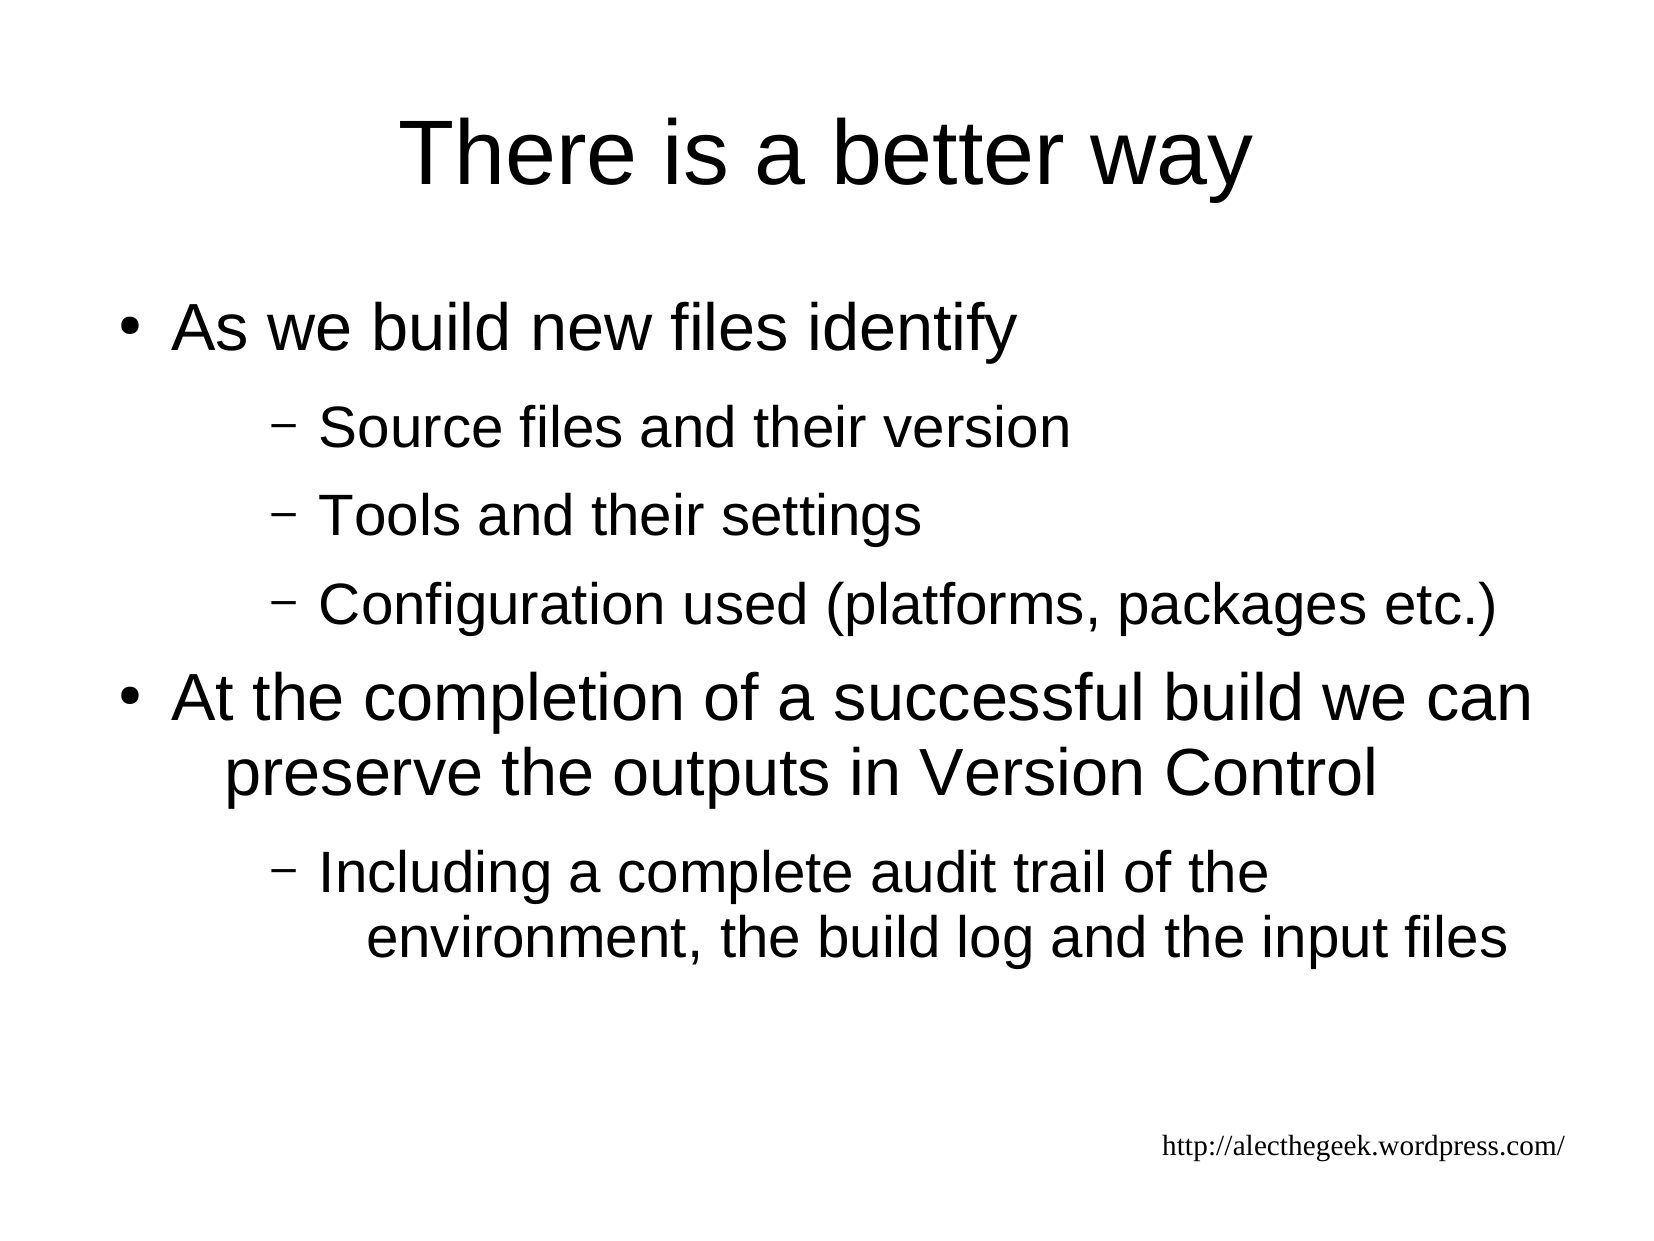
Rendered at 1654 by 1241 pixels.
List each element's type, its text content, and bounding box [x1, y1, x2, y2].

title There is a better way [82, 49, 1571, 257]
list As we build new files identify Source files and their version Tools and their settings Configuration used (platforms, packages etc.) At the completion of a successful build we can preserve the outputs in Version Control Including a complete audit trail of the environment, the build log and the input files [82, 290, 1571, 1109]
